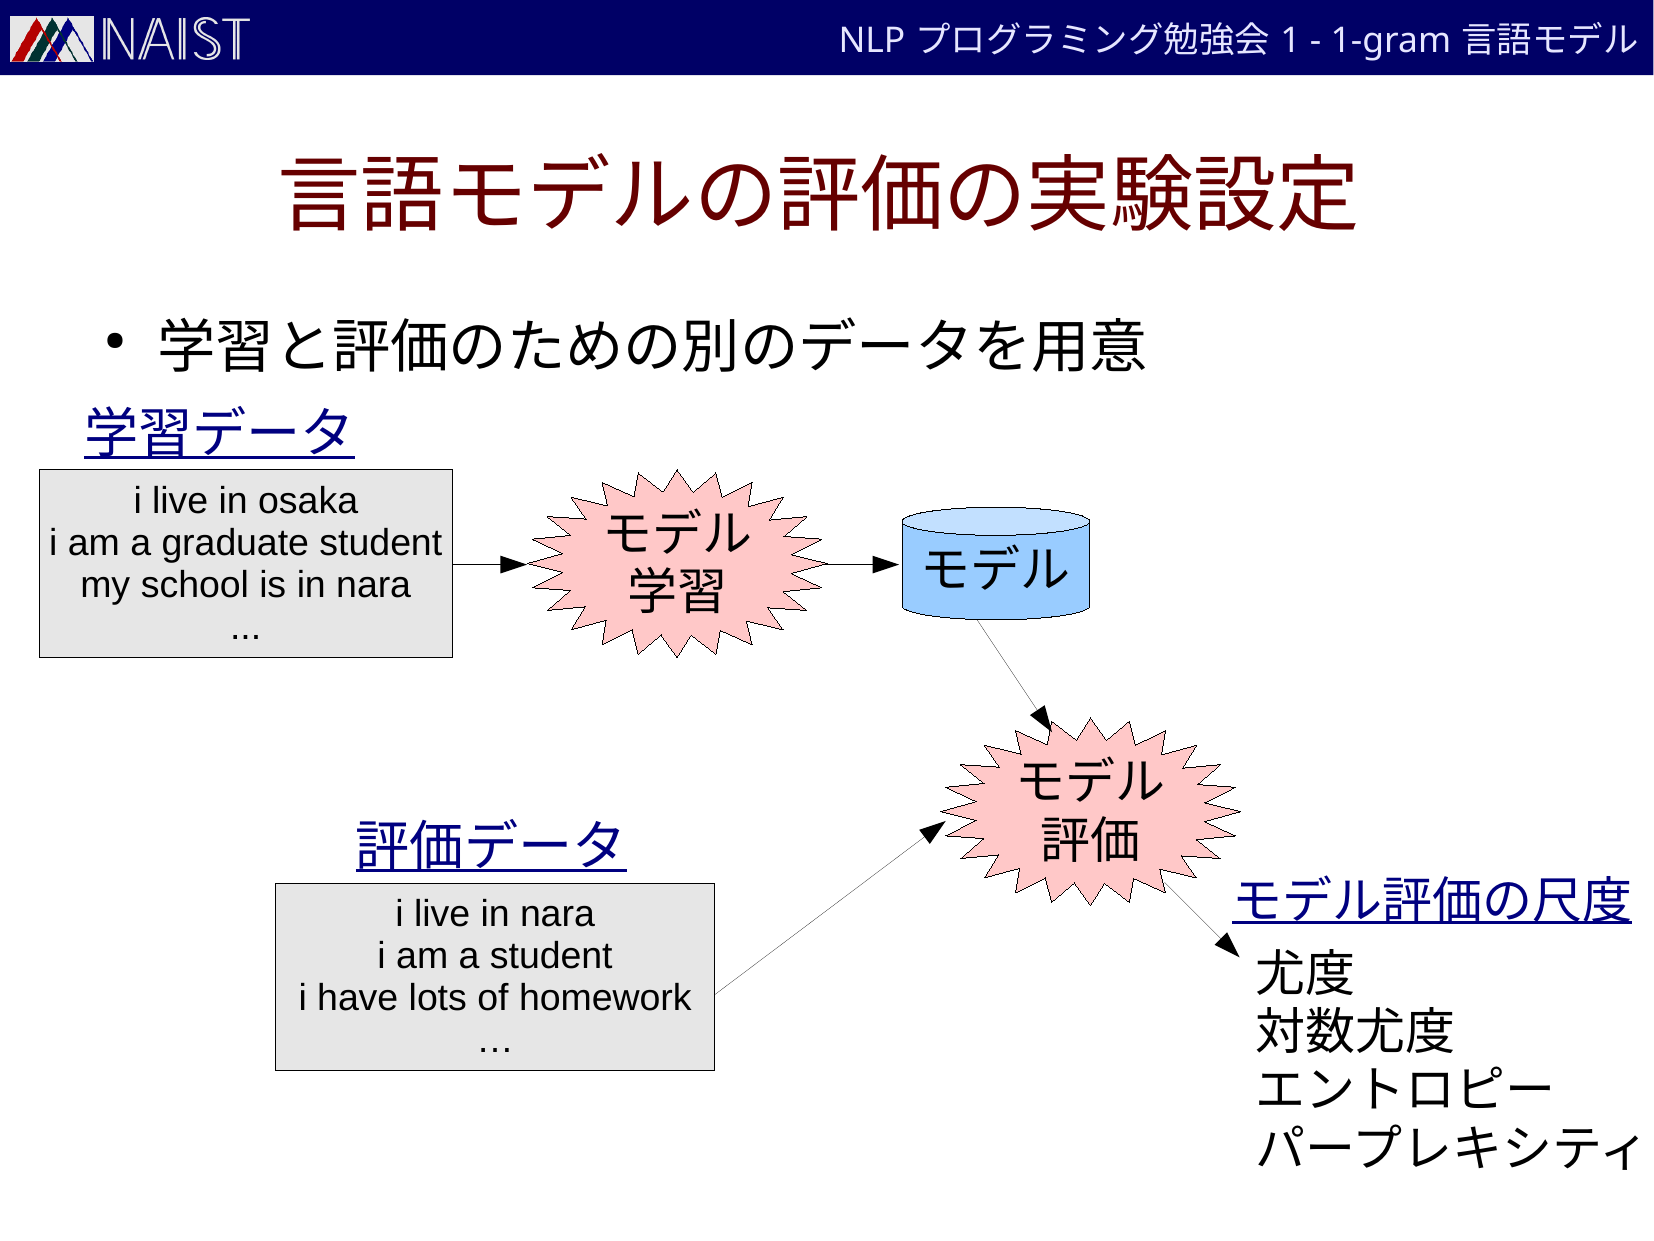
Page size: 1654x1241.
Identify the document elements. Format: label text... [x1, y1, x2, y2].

list 学習と評価のための別のデータを用意 [86, 300, 1576, 1119]
text_box i live in nara i am a student i have lots of homework … [275, 883, 715, 1071]
title 言語モデルの評価の実験設定 [75, 92, 1564, 285]
text_box 評価データ [341, 808, 642, 887]
text_box 尤度 対数尤度 エントロピー パープレキシティ [1241, 937, 1654, 1186]
picture [10, 16, 94, 62]
text_box 学習データ [69, 394, 371, 473]
text_box モデル [902, 523, 1090, 620]
picture [102, 17, 251, 60]
text_box モデル評価の尺度 [1217, 864, 1648, 938]
text_box モデル 評価 [940, 717, 1241, 906]
text_box i live in osaka i am a graduate student my school is in nara ... [39, 469, 453, 658]
text_box モデル 学習 [527, 469, 828, 658]
